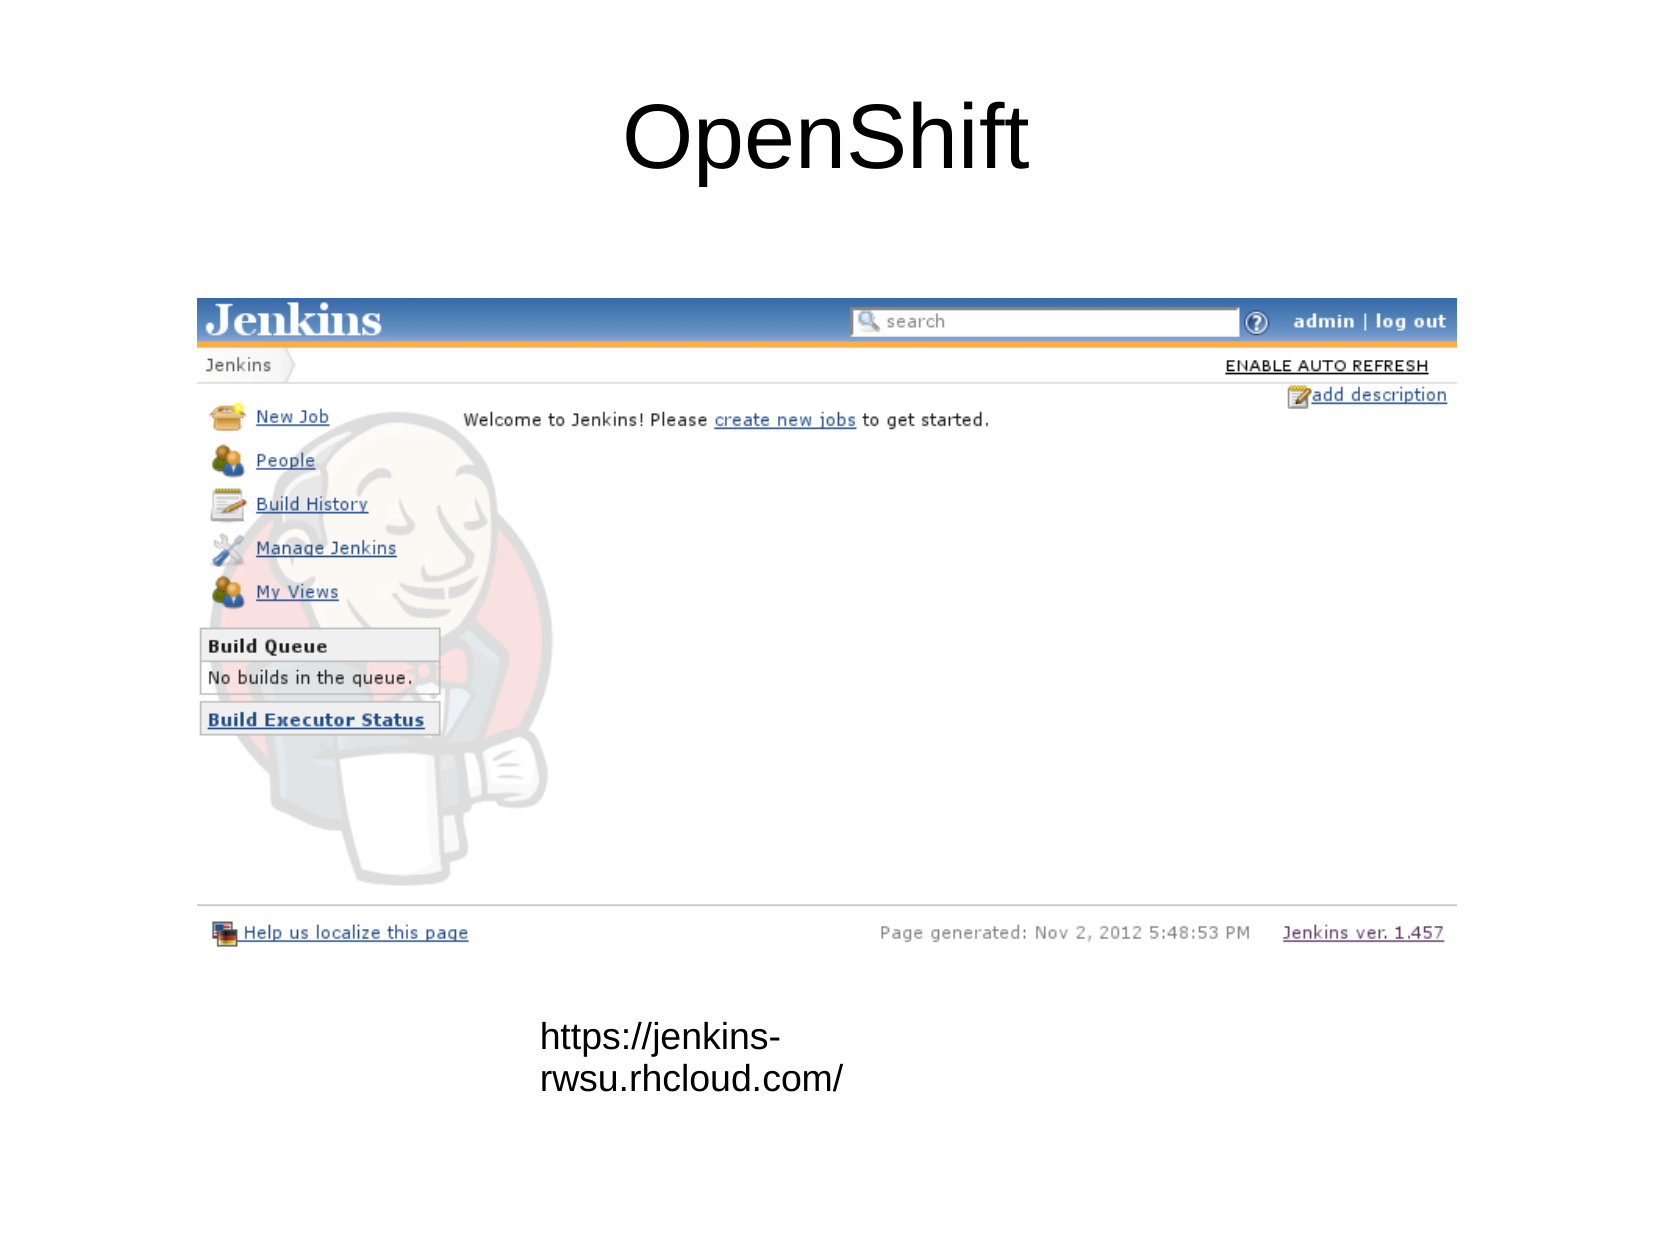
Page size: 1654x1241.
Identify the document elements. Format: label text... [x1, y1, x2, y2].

text_box https://jenkins-rwsu.rhcloud.com/ [525, 1008, 1100, 1066]
title OpenShift [82, 32, 1571, 241]
picture [197, 298, 1457, 976]
